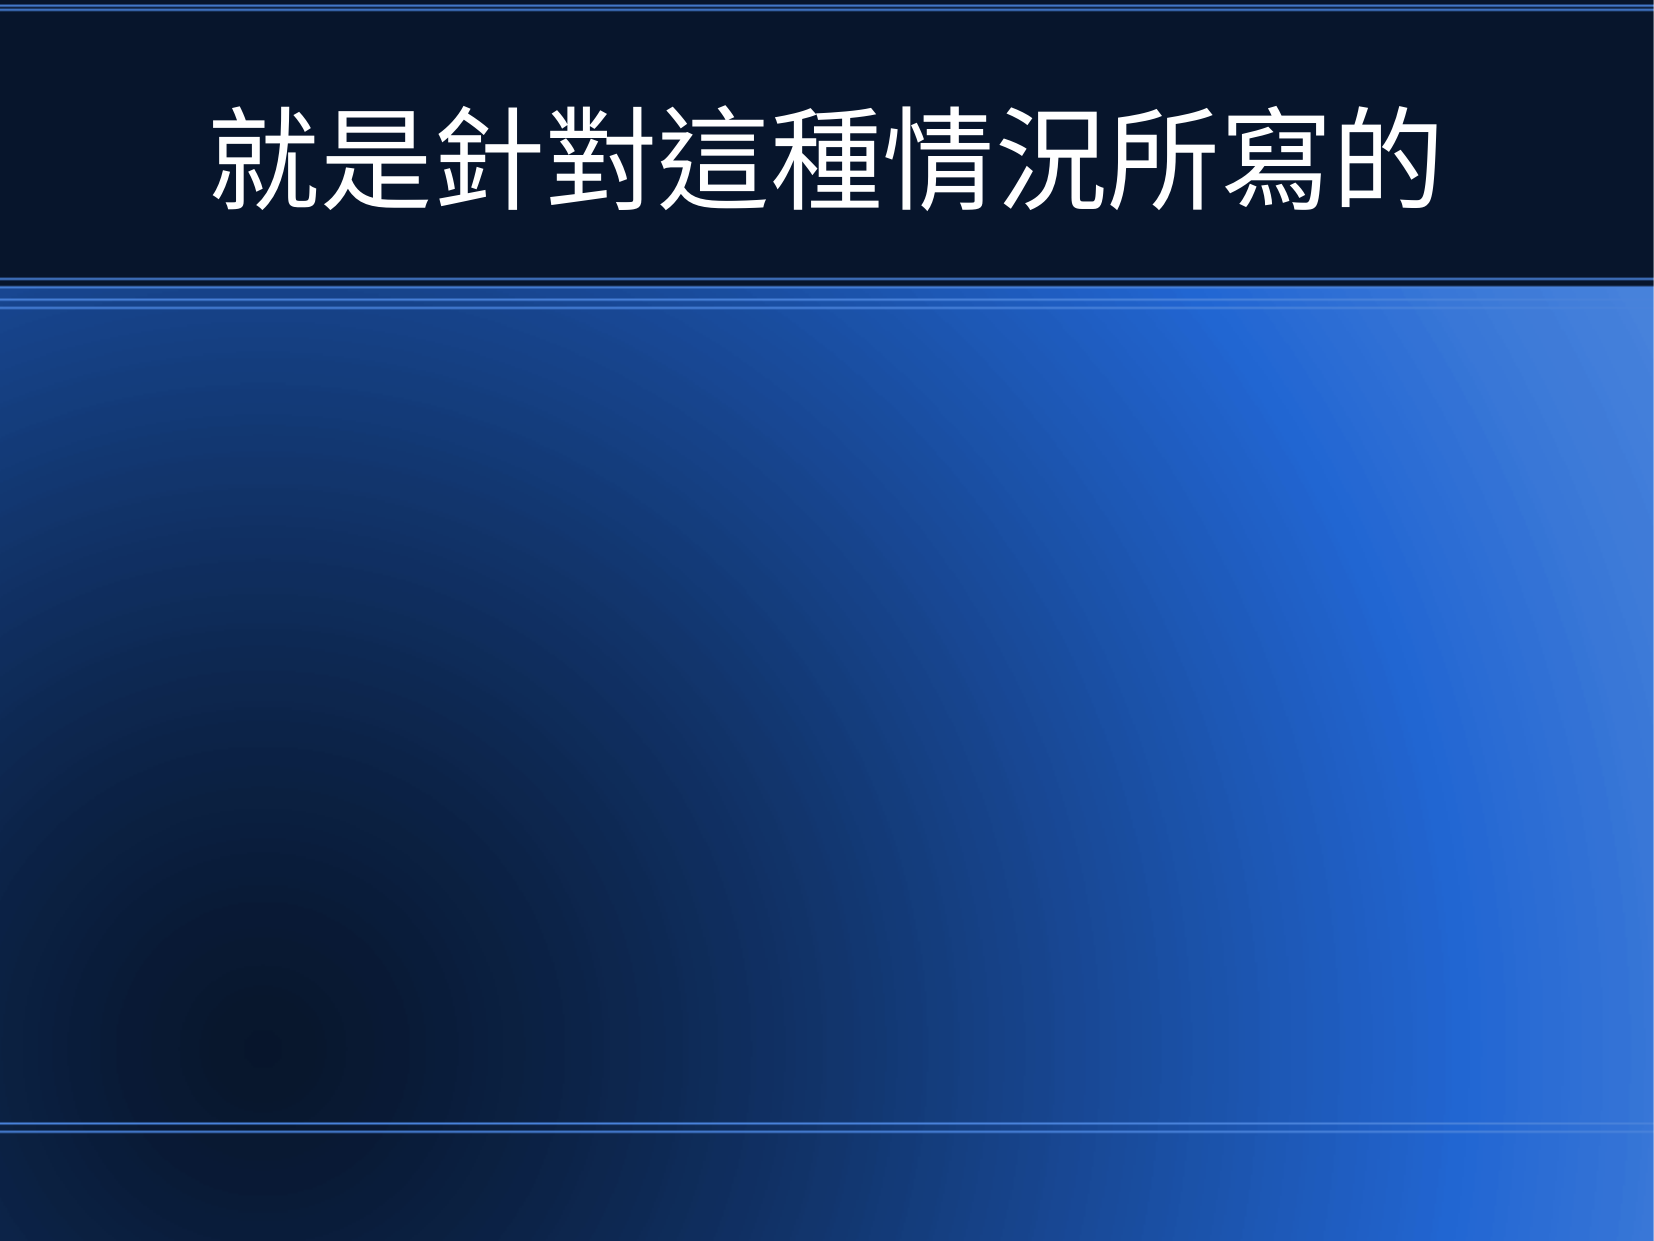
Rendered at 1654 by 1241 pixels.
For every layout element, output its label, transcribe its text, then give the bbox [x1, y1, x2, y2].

title 就是針對這種情況所寫的 [82, 49, 1571, 257]
picture [0, 0, 1654, 1241]
